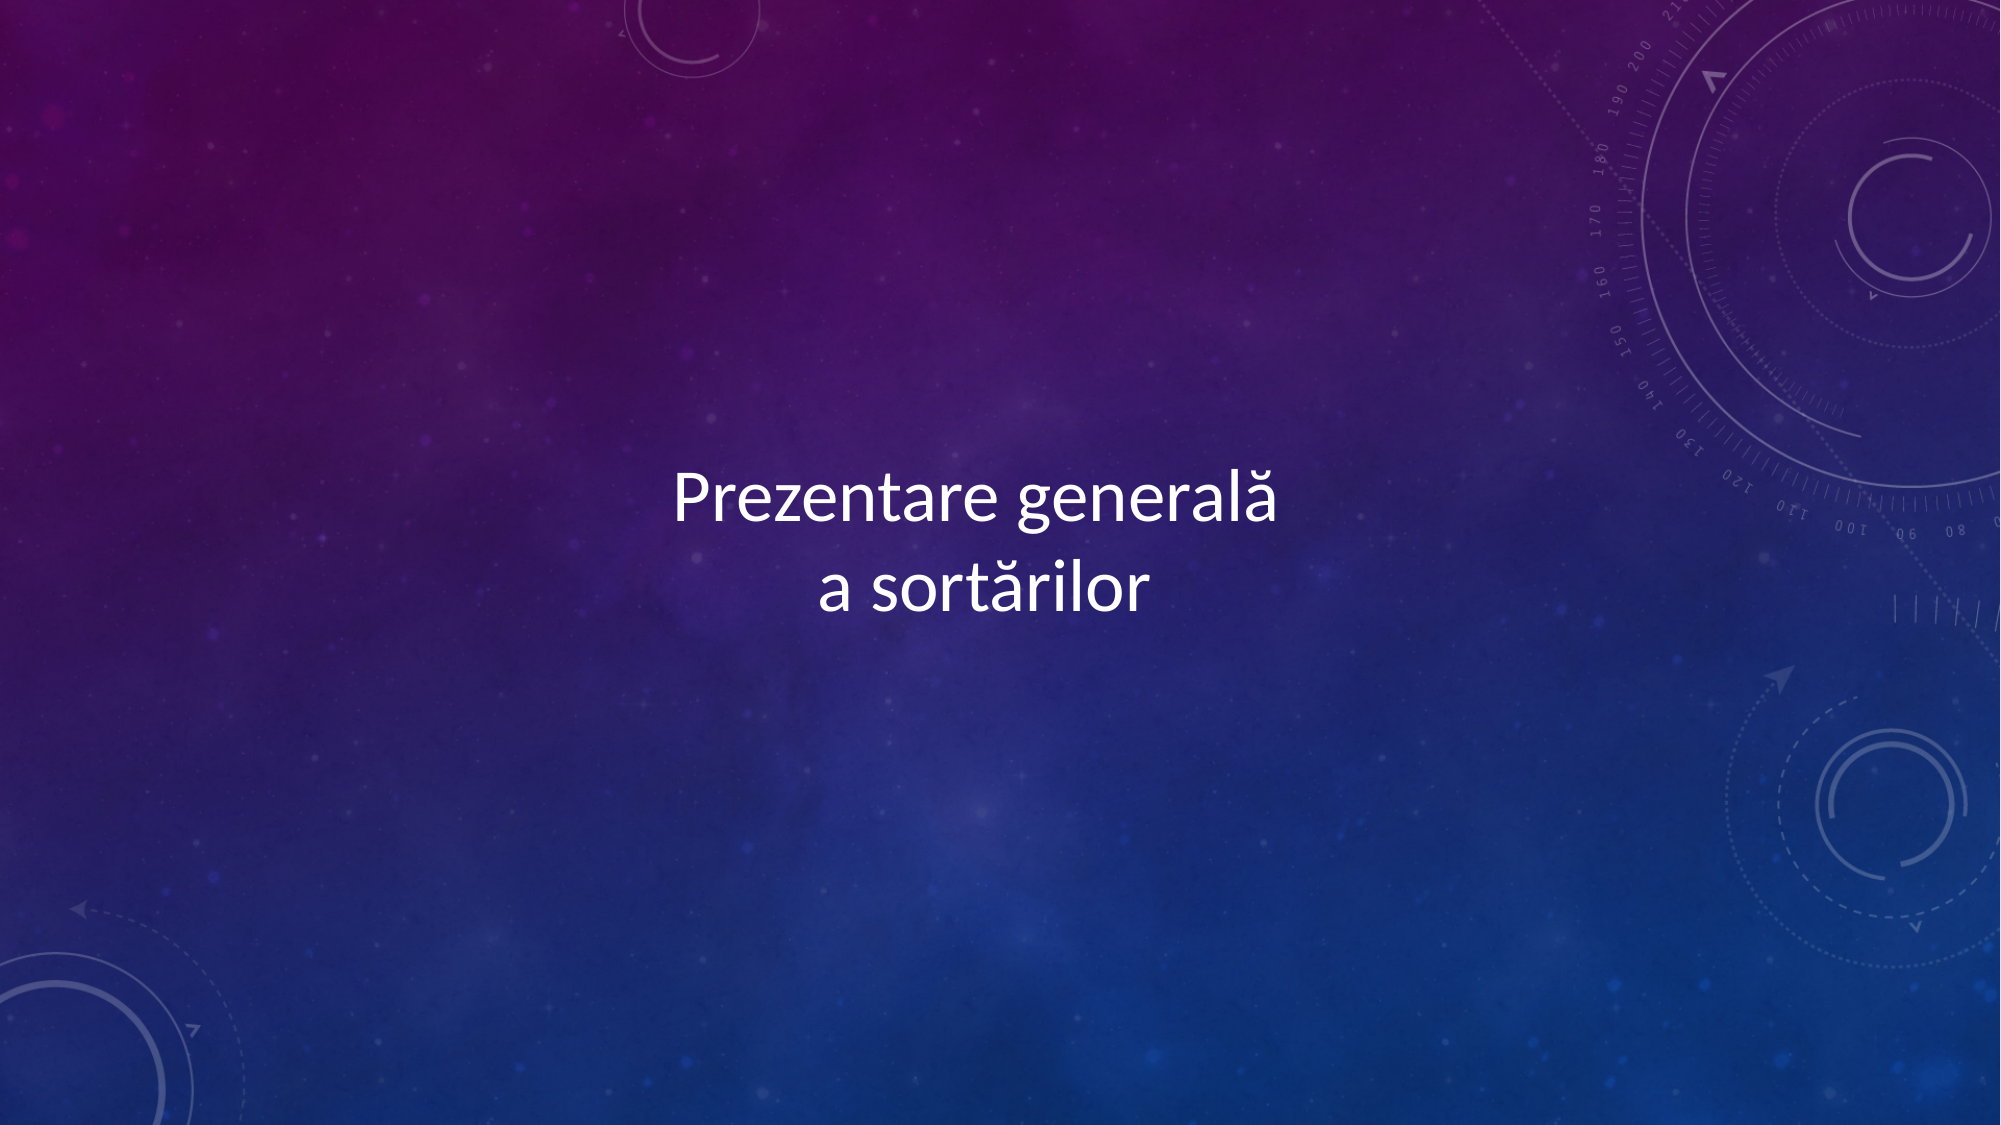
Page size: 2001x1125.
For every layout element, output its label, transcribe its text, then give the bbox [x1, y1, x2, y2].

text_box Prezentare generală a sortărilor [521, 438, 1431, 636]
